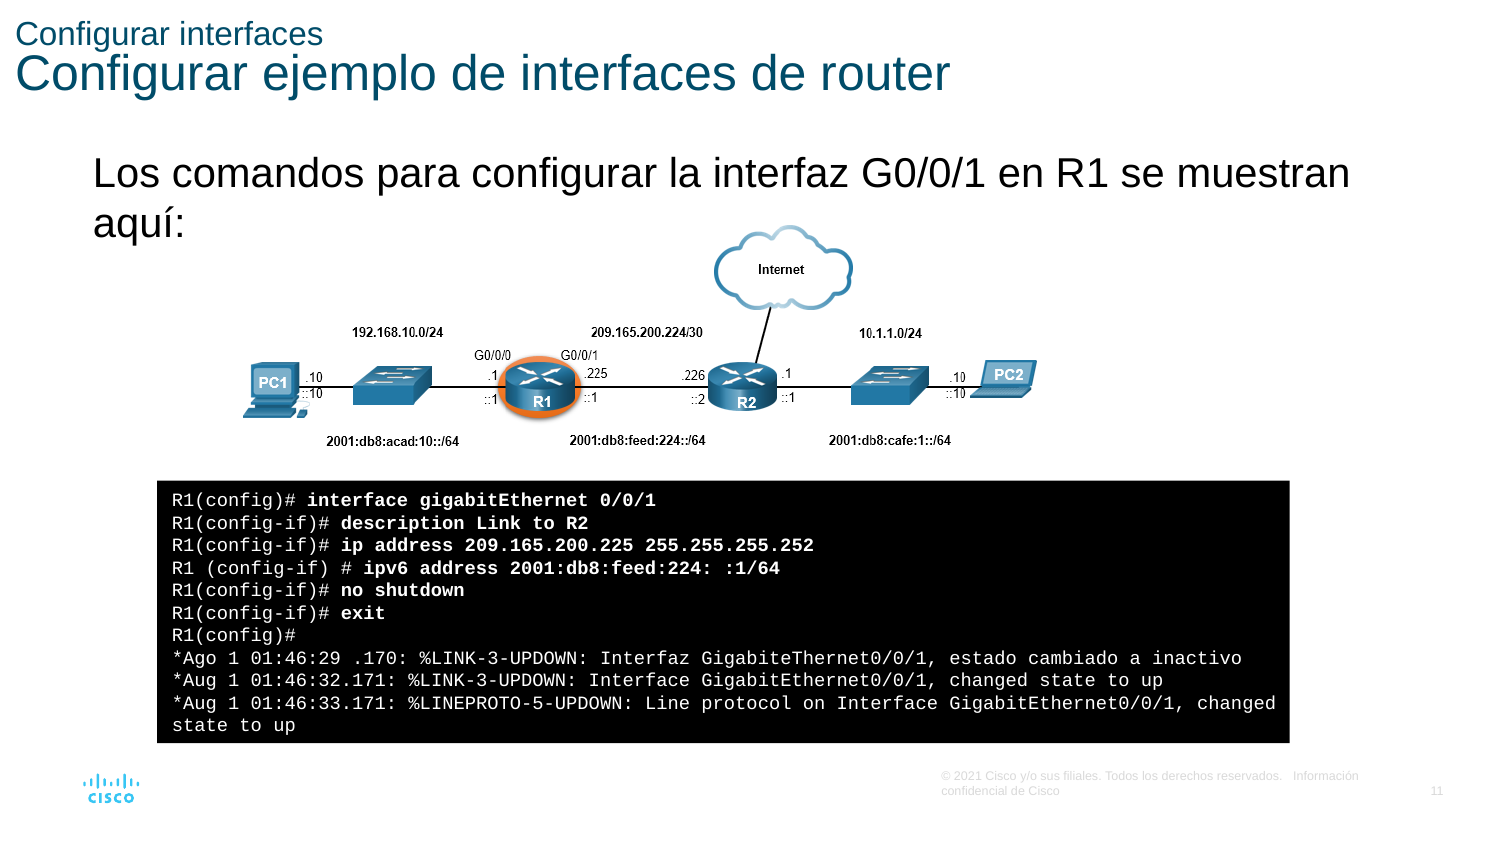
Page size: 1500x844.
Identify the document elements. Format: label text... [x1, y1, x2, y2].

list Los comandos para configurar la interfaz G0/0/1 en R1 se muestran aquí: [77, 138, 1369, 206]
picture [232, 219, 1053, 467]
title Configurar interfaces Configurar ejemplo de interfaces de router [0, 0, 1369, 121]
text_box R1(config)# interface gigabitEthernet 0/0/1 R1(config-if)# description Link to R2 R1(config-if)# ip address 209.165.200.225 255.255.255.252 R1 (config-if) # ipv6 address 2001:db8:feed:224: :1/64 R1(config-if)# no shutdown R1(config-if)# exit R1(config)# *Ago 1 01:46:29 .170: %LINK-3-UPDOWN: Interfaz GigabiteThernet0/0/1, estado cambiado a inactivo *Aug 1 01:46:32.171: %LINK-3-UPDOWN: Interface GigabitEthernet0/0/1, changed state to up *Aug 1 01:46:33.171: %LINEPROTO-5-UPDOWN: Line protocol on Interface GigabitEthernet0/0/1, changed state to up [157, 480, 1290, 744]
